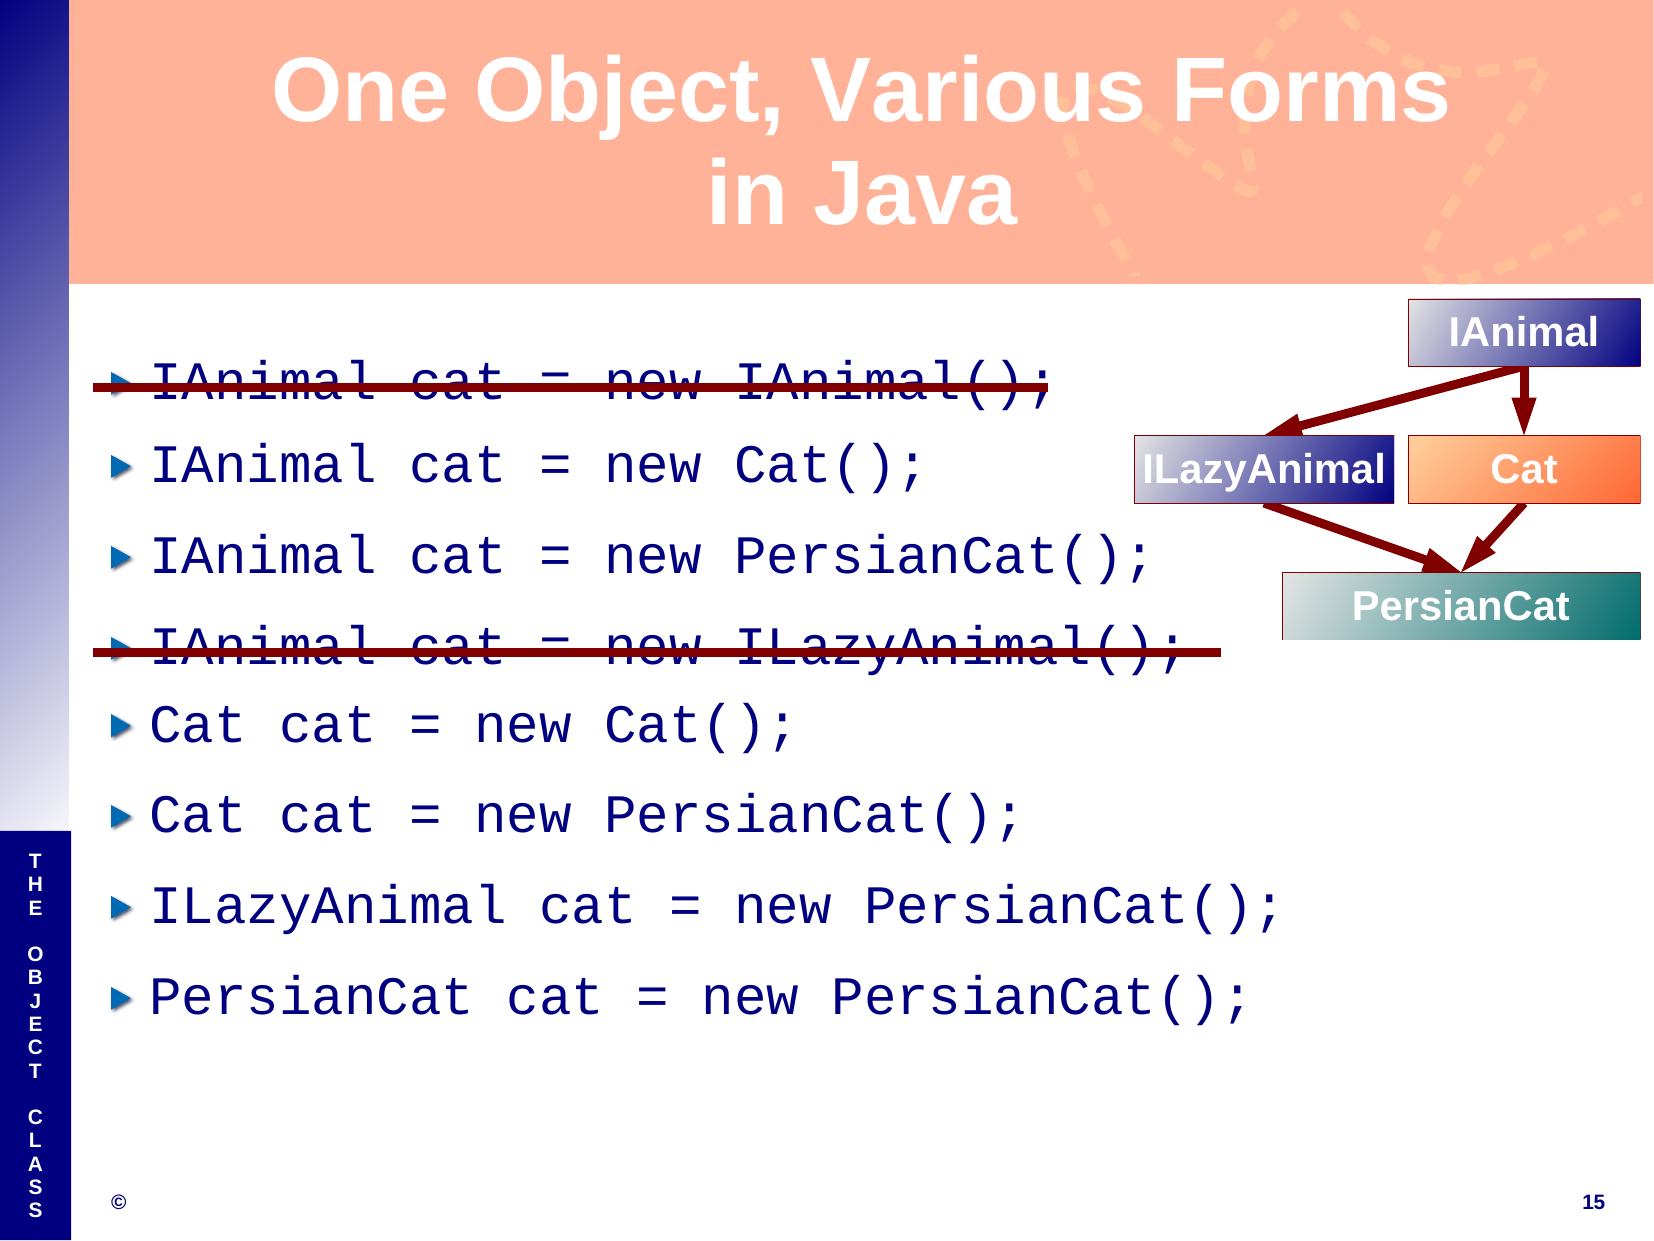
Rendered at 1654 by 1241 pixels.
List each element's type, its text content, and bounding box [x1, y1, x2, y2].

text_box IAnimal [1407, 298, 1641, 367]
title One Object, Various Forms in Java [70, 37, 1654, 246]
text_box T H E O B J E C T C L A S S [0, 831, 71, 1241]
list Cat cat = new Cat(); Cat cat = new PersianCat(); ILazyAnimal cat = new PersianCat(); PersianCat cat = new PersianCat(); [78, 696, 1654, 1112]
text_box Cat [1407, 435, 1641, 504]
list IAnimal cat = new IAnimal(); [78, 354, 1098, 437]
text_box ILazyAnimal [1133, 435, 1395, 504]
text_box PersianCat [1281, 572, 1641, 640]
list IAnimal cat = new Cat(); IAnimal cat = new PersianCat(); IAnimal cat = new ILazyAnimal(); [78, 437, 1297, 696]
